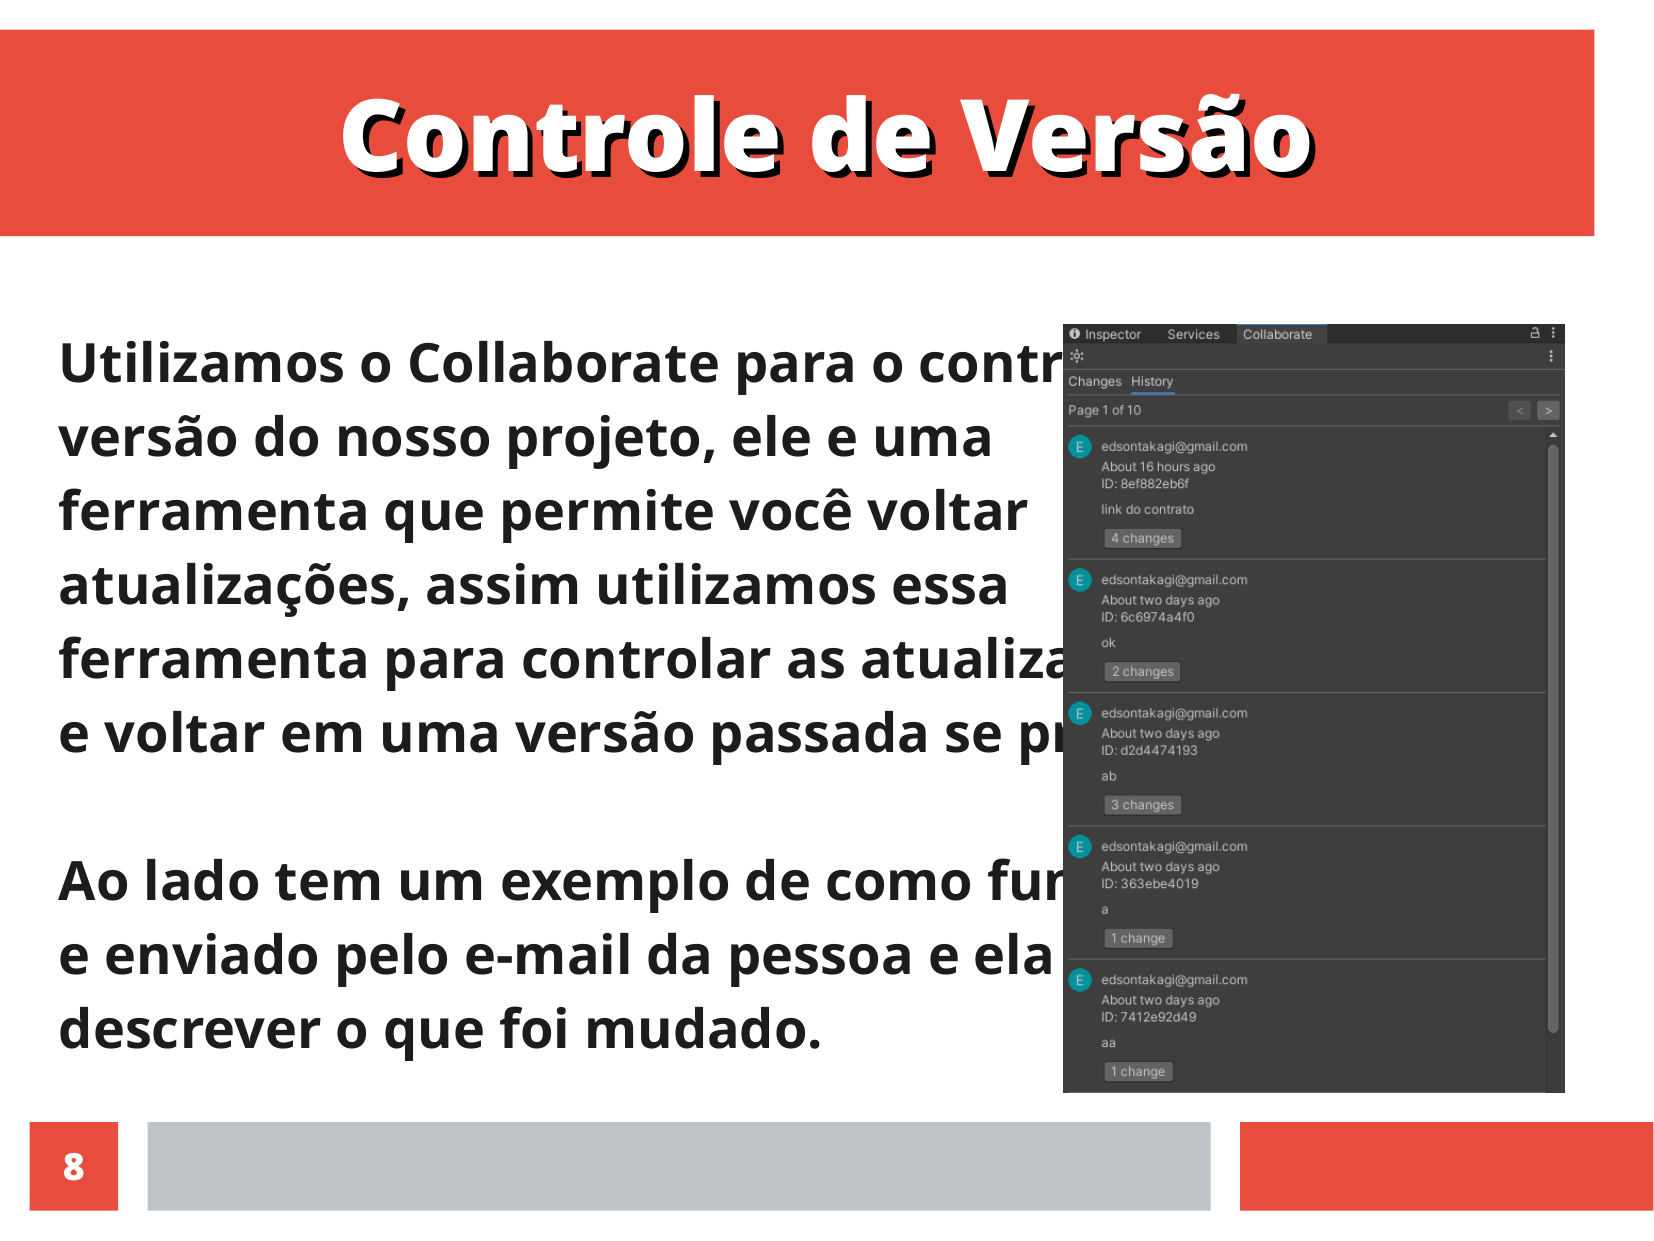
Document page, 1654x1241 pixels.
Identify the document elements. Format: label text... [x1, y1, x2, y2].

title Controle de Versão [59, 59, 1595, 207]
subtitle Utilizamos o Collaborate para o controle de versão do nosso projeto, ele e uma ferramenta que permite você voltar atualizações, assim utilizamos essa ferramenta para controlar as atualizações e voltar em uma versão passada se preciso. Ao lado tem um exemplo de como funciona, e enviado pelo e-mail da pessoa e ela pode descrever o que foi mudado. [59, 324, 1063, 1093]
picture [1063, 324, 1565, 1093]
